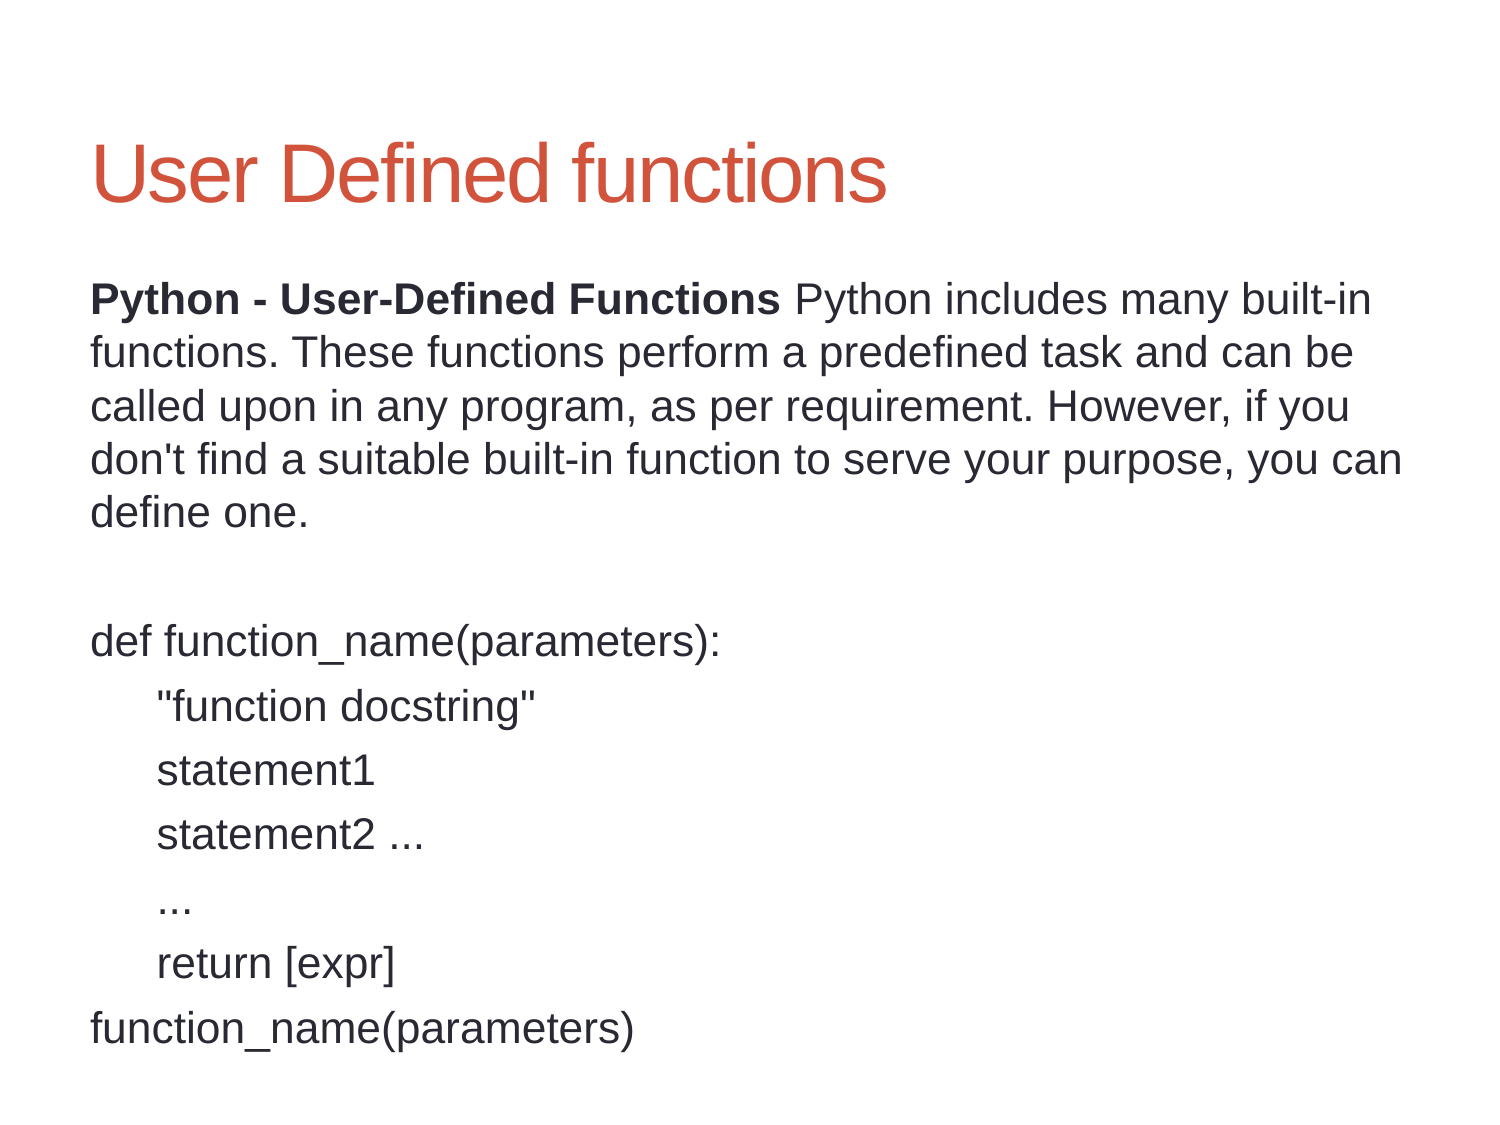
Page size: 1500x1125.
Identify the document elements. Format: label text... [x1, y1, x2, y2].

list Python - User-Defined Functions Python includes many built-in functions. These functions perform a predefined task and can be called upon in any program, as per requirement. However, if you don't find a suitable built-in function to serve your purpose, you can define one. def function_name(parameters): "function docstring" statement1 statement2 ... ... return [expr] function_name(parameters) [75, 262, 1426, 1063]
title User Defined functions [75, 87, 1426, 251]
